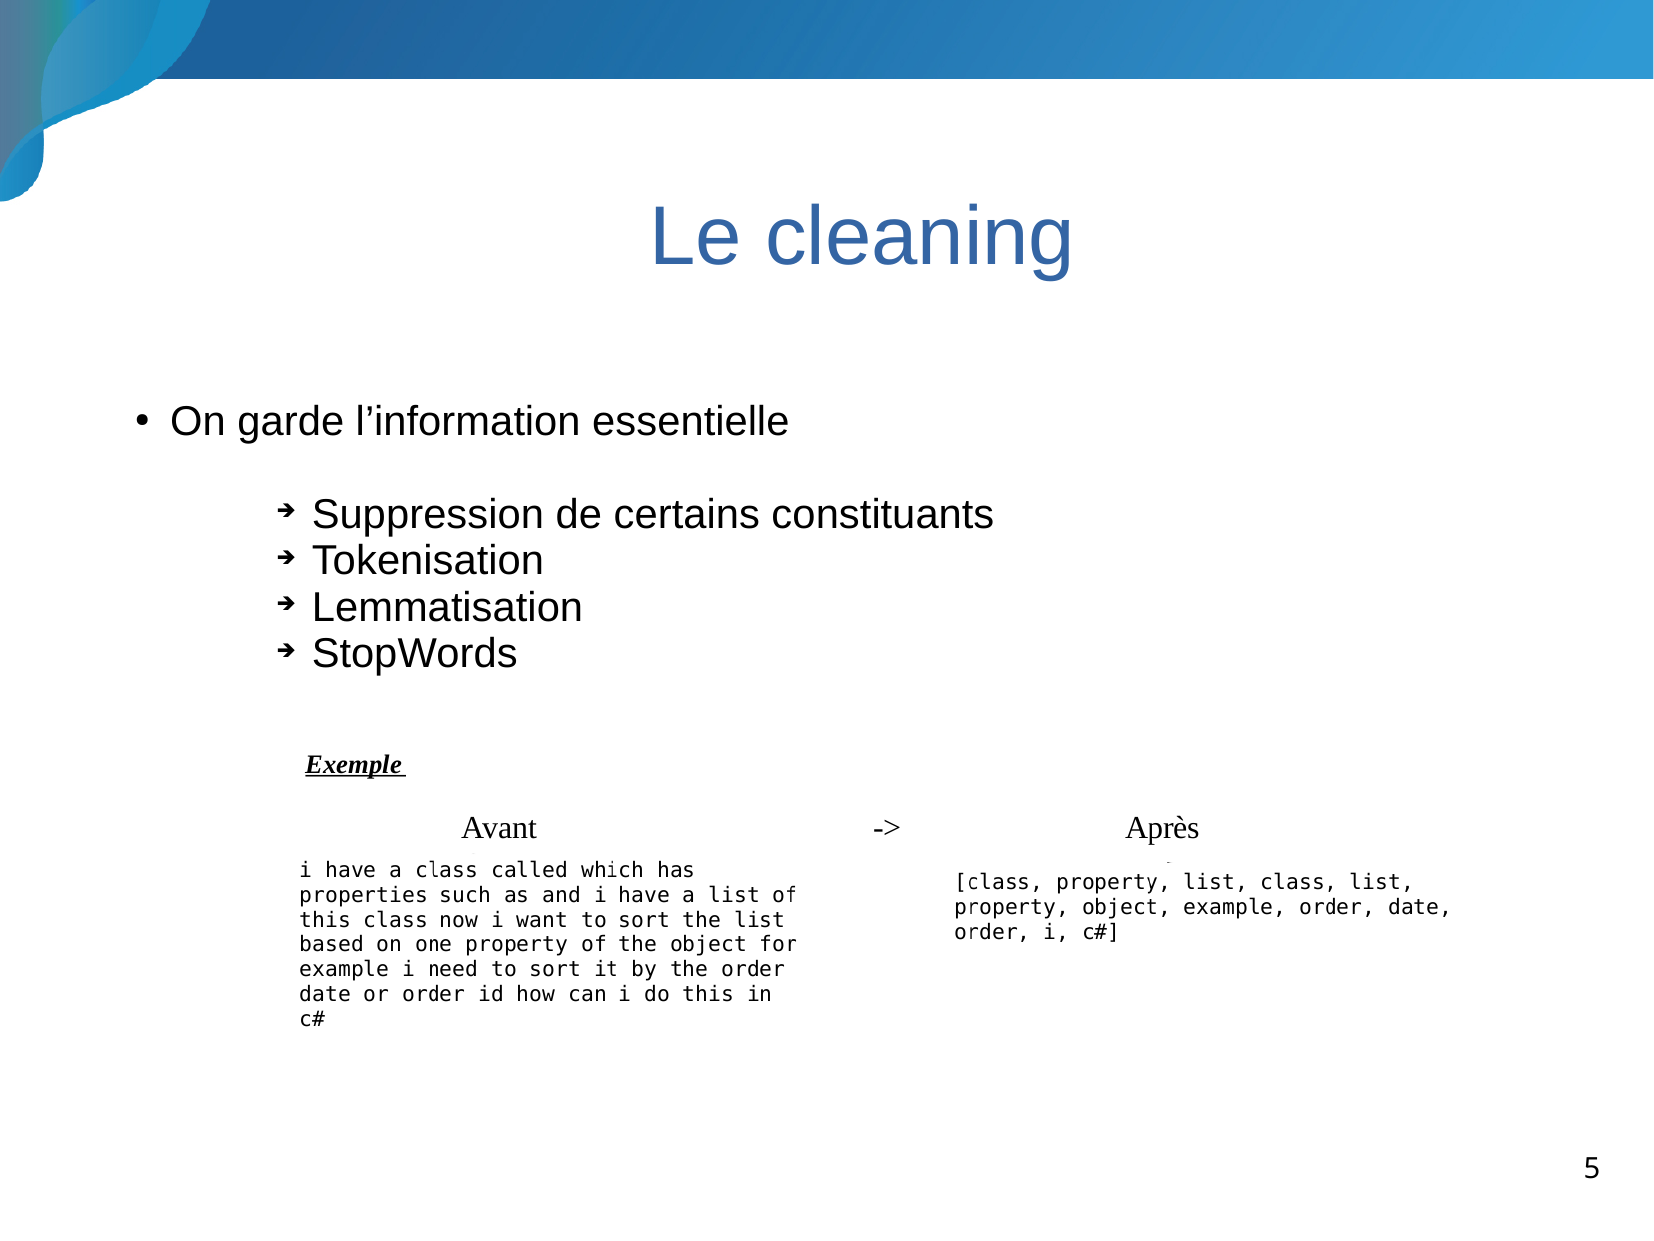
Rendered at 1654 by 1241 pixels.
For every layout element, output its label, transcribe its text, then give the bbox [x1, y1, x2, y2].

text_box On garde l’information essentielle Suppression de certains constituants Tokenisation Lemmatisation StopWords [120, 390, 1231, 731]
picture [0, 0, 1654, 1241]
title Le cleaning [82, 139, 1571, 332]
